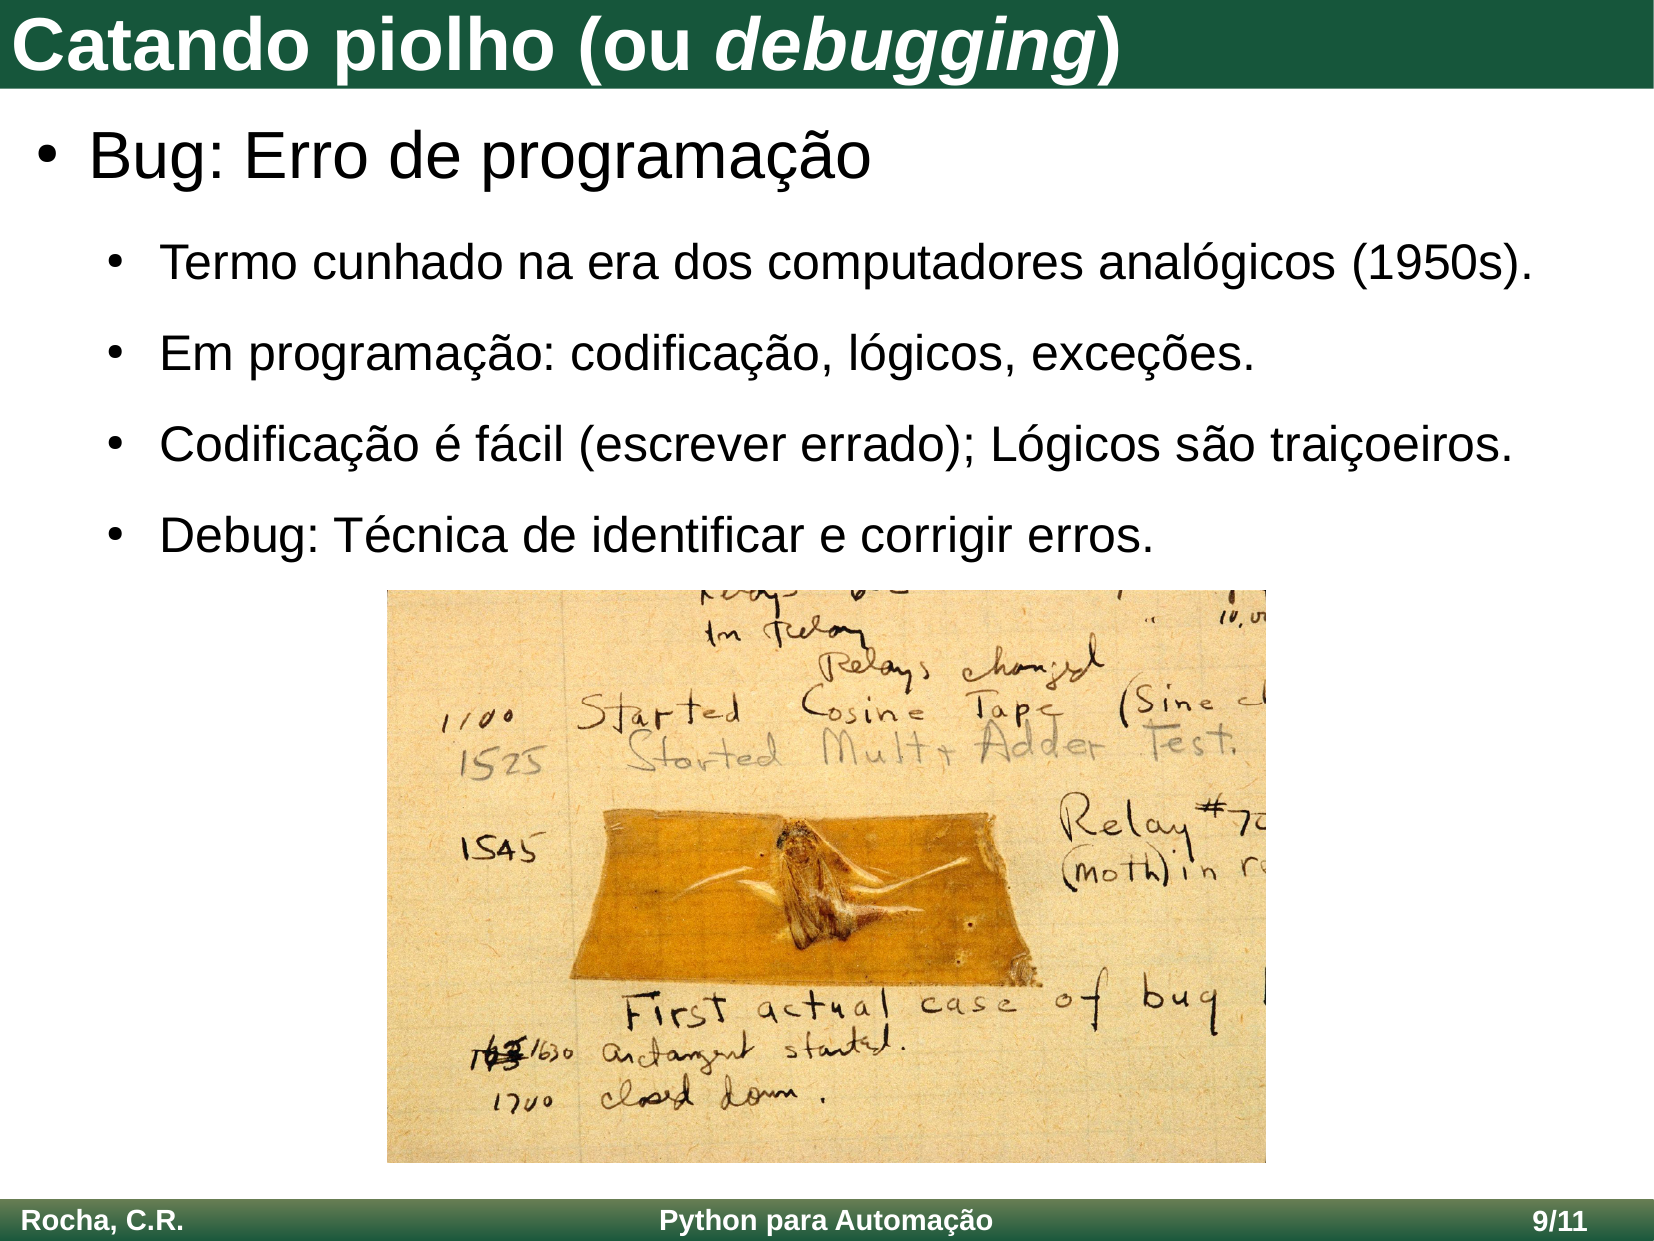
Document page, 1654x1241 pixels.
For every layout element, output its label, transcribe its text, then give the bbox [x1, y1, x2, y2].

title Catando piolho (ou debugging) [11, 0, 1625, 89]
picture [387, 590, 1266, 1163]
list Bug: Erro de programação Termo cunhado na era dos computadores analógicos (1950s). Em programação: codificação, lógicos, exceções. Codificação é fácil (escrever errado); Lógicos são traiçoeiros. Debug: Técnica de identificar e corrigir erros. [17, 118, 1625, 1123]
